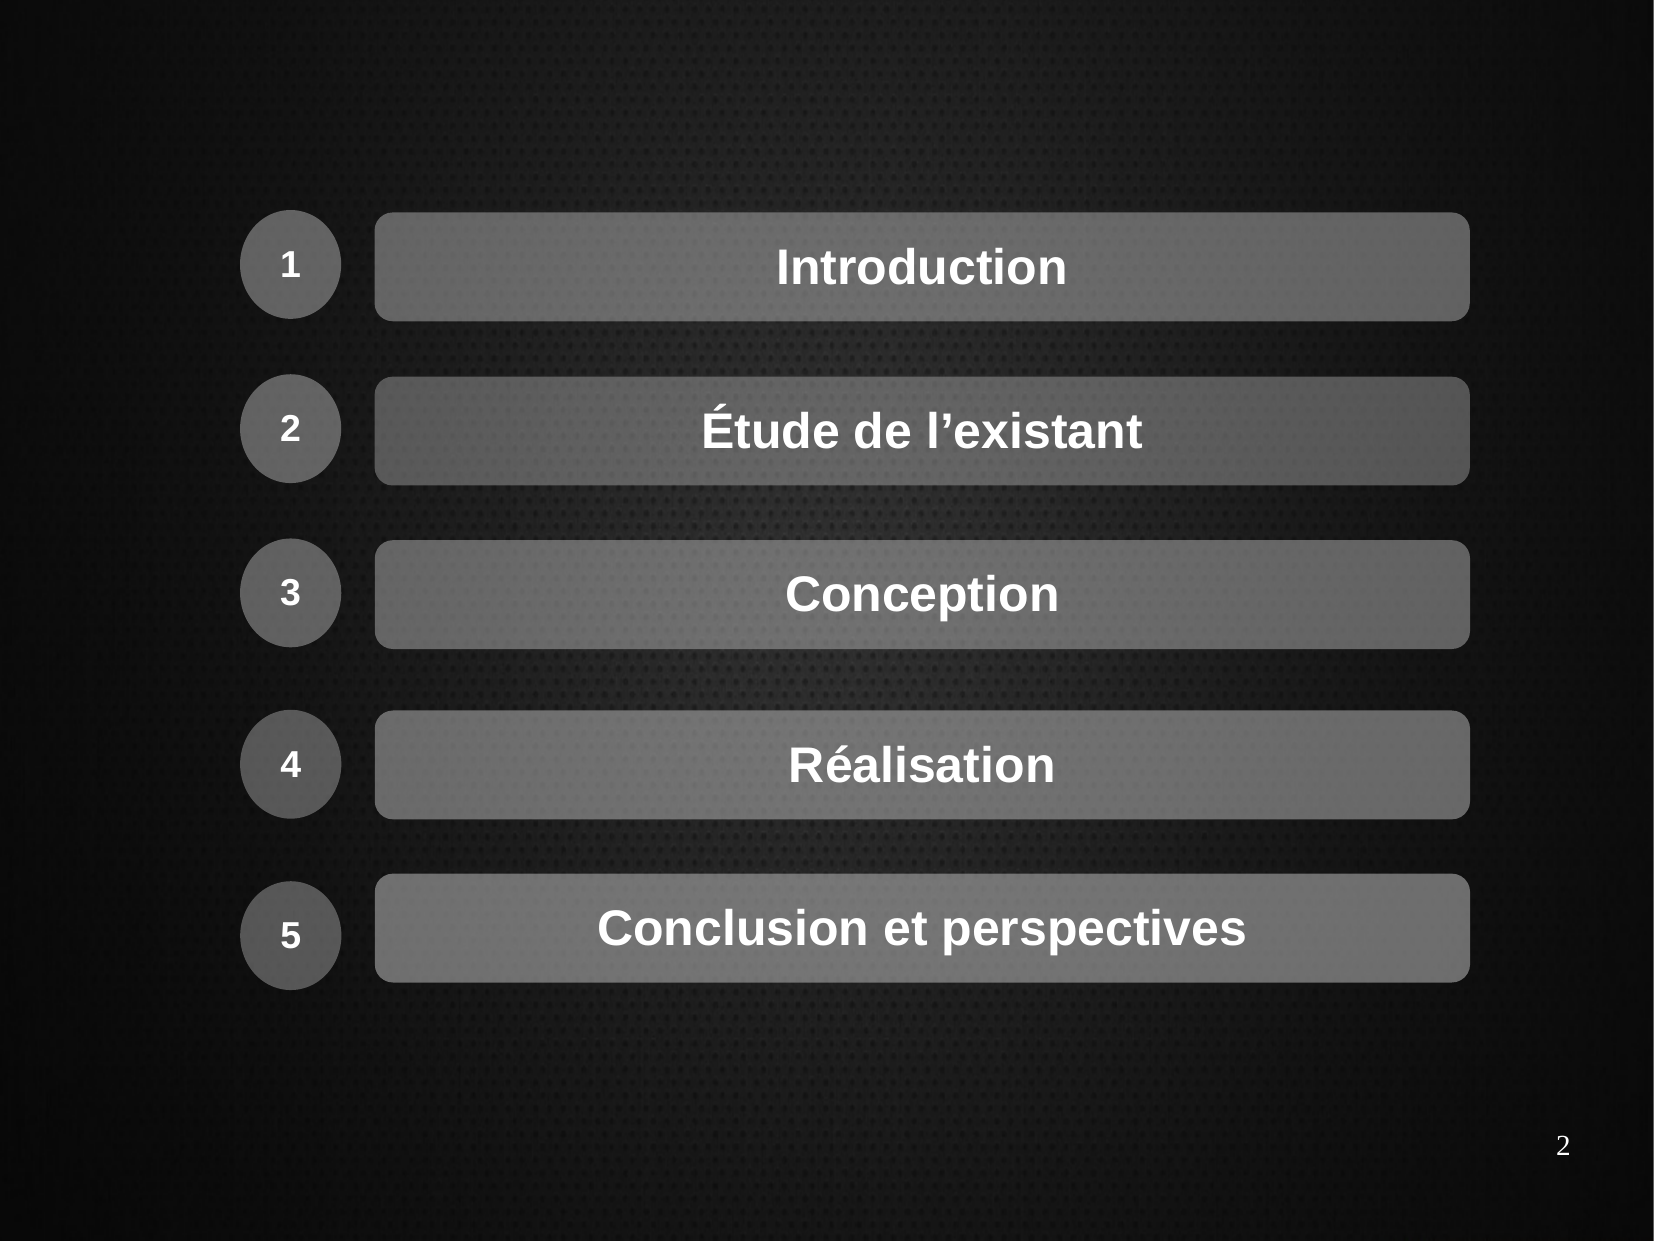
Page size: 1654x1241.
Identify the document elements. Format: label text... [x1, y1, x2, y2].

text_box 5 [240, 881, 342, 991]
text_box 2 [240, 374, 342, 484]
text_box 1 [240, 210, 342, 319]
text_box 3 [240, 538, 342, 648]
text_box Conclusion et perspectives [374, 873, 1471, 983]
picture [0, 0, 1654, 1241]
text_box Conception [374, 540, 1471, 650]
text_box Réalisation [374, 710, 1471, 820]
text_box Étude de l’existant [374, 376, 1470, 486]
text_box Introduction [374, 212, 1470, 322]
text_box 4 [240, 709, 342, 819]
